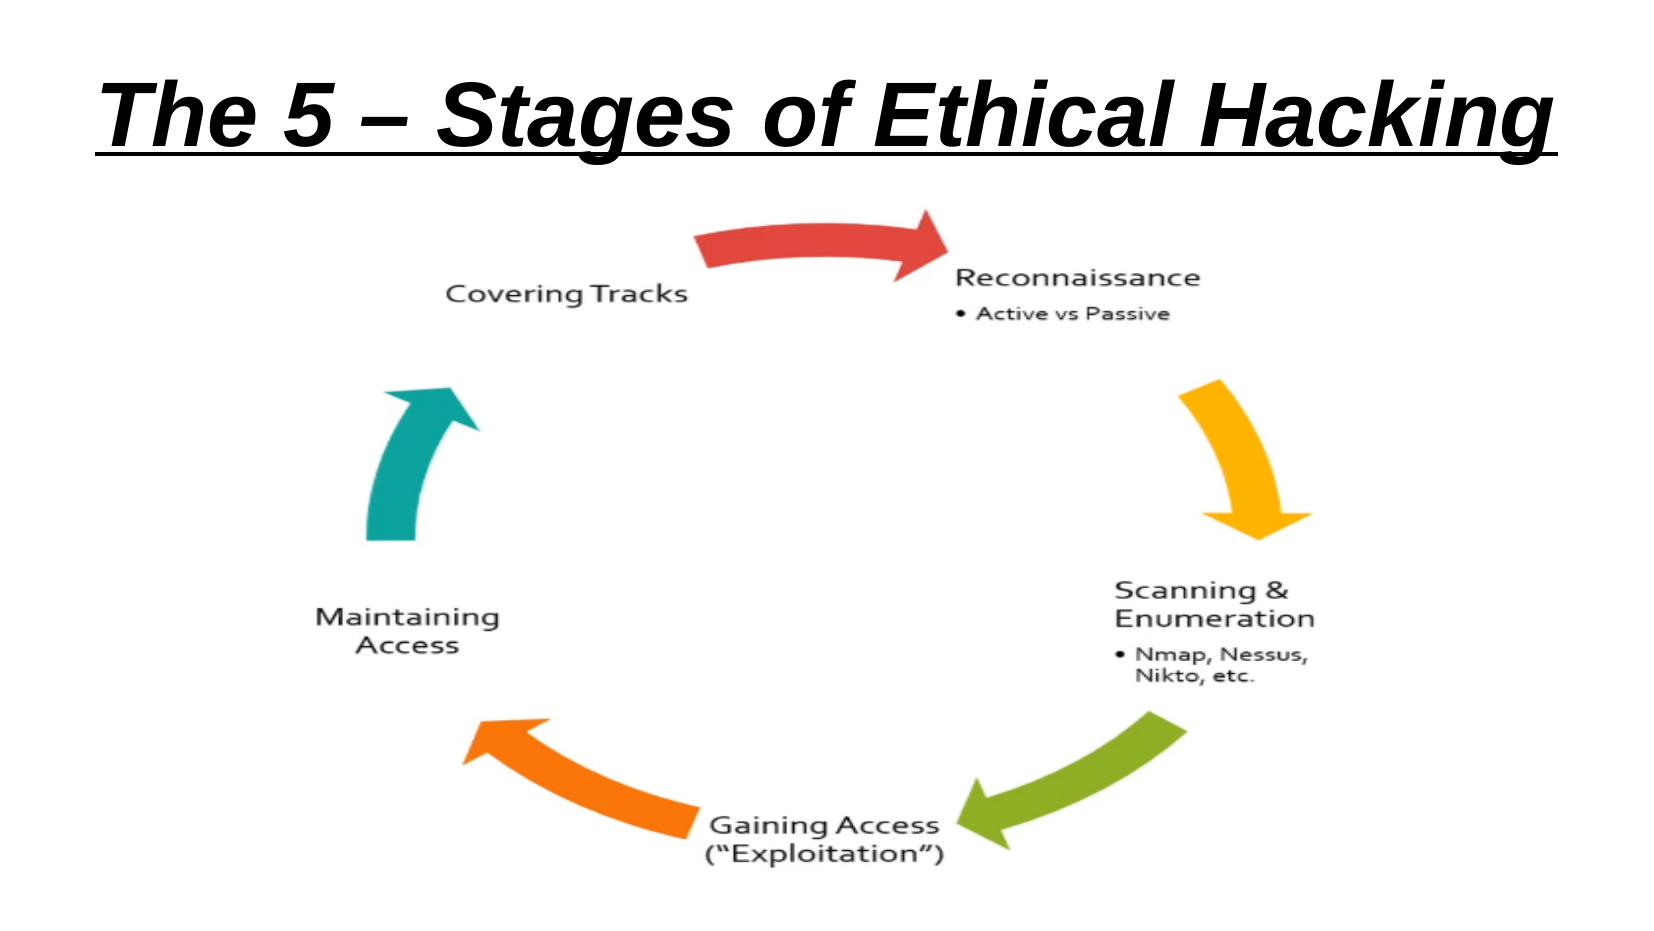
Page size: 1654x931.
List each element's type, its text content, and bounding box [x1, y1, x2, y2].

picture [176, 187, 1463, 901]
title The 5 – Stages of Ethical Hacking [82, 37, 1571, 193]
